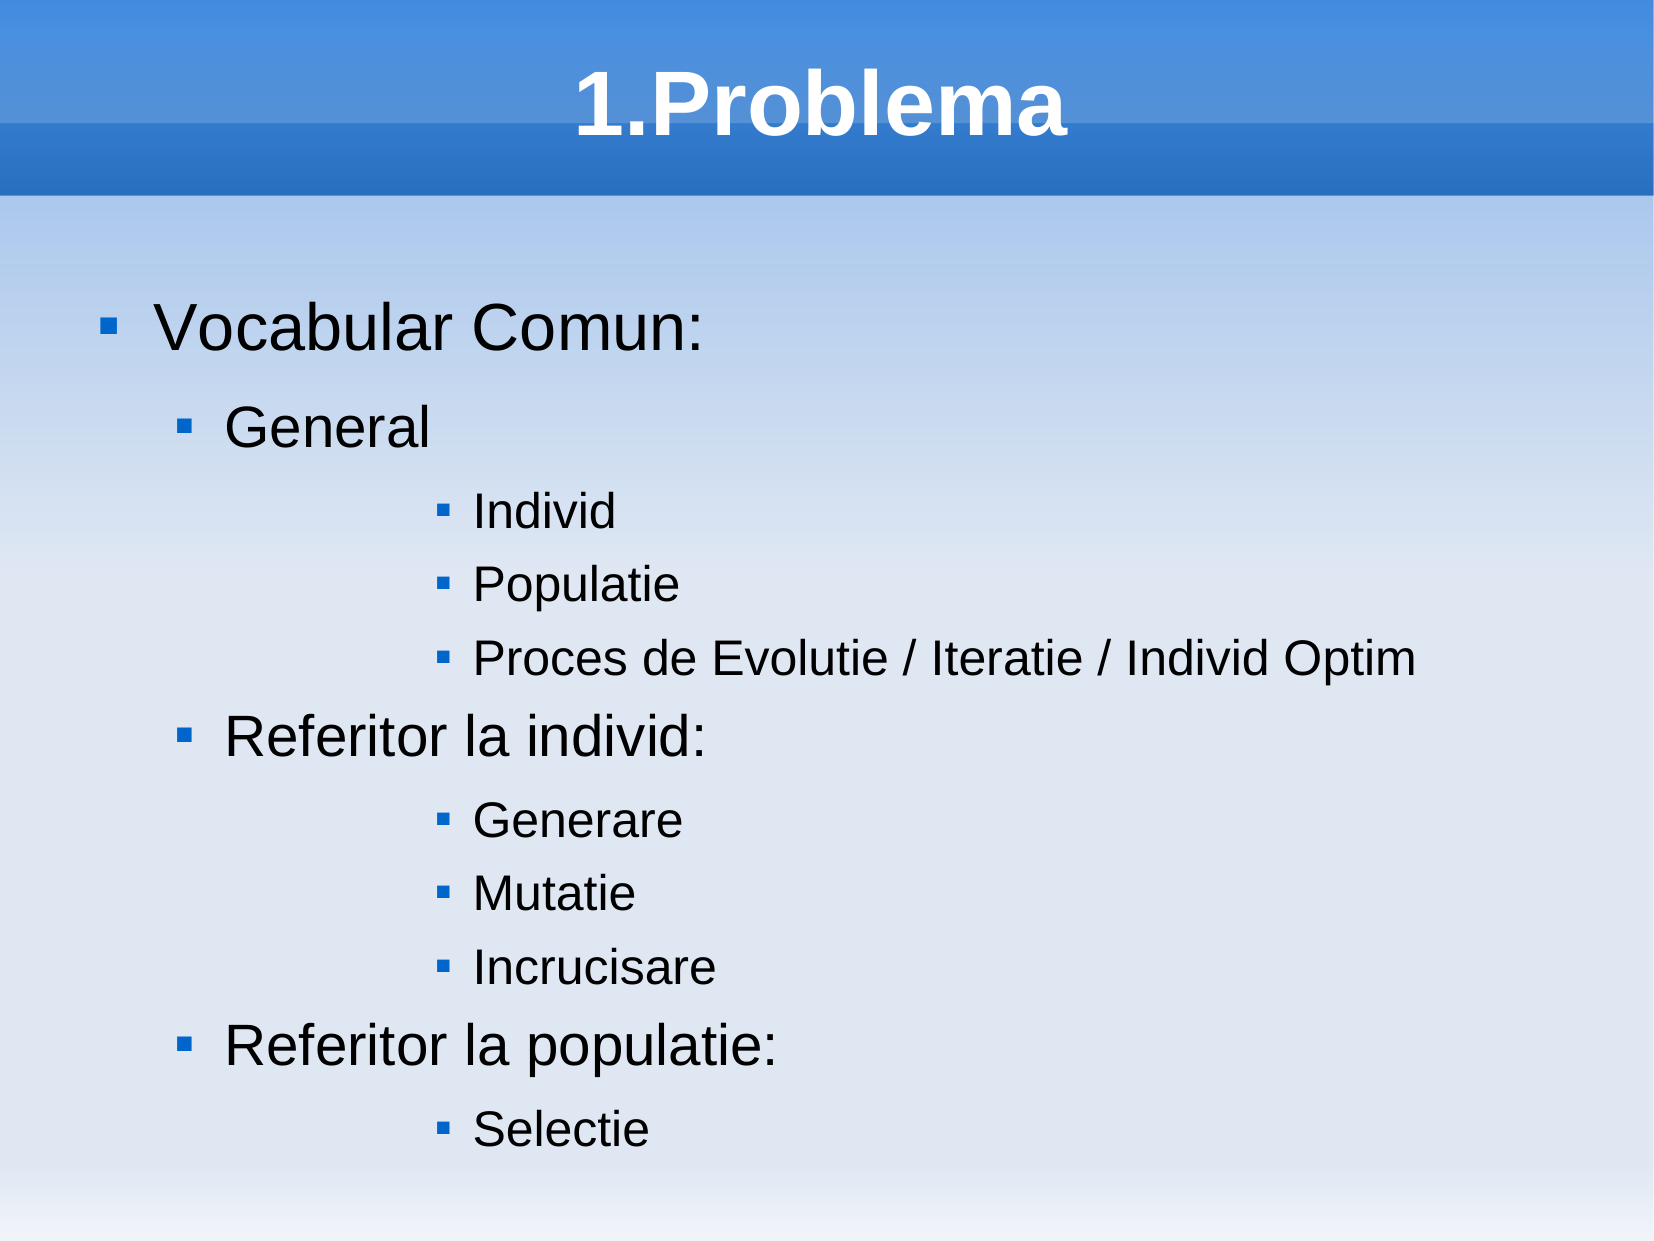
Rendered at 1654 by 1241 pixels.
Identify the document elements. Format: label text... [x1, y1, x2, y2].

list Vocabular Comun: General Individ Populatie Proces de Evolutie / Iteratie / Individ Optim Referitor la individ: Generare Mutatie Incrucisare Referitor la populatie: Selectie [82, 290, 1571, 1158]
title 1.Problema [76, 7, 1565, 200]
picture [0, 0, 1654, 1241]
